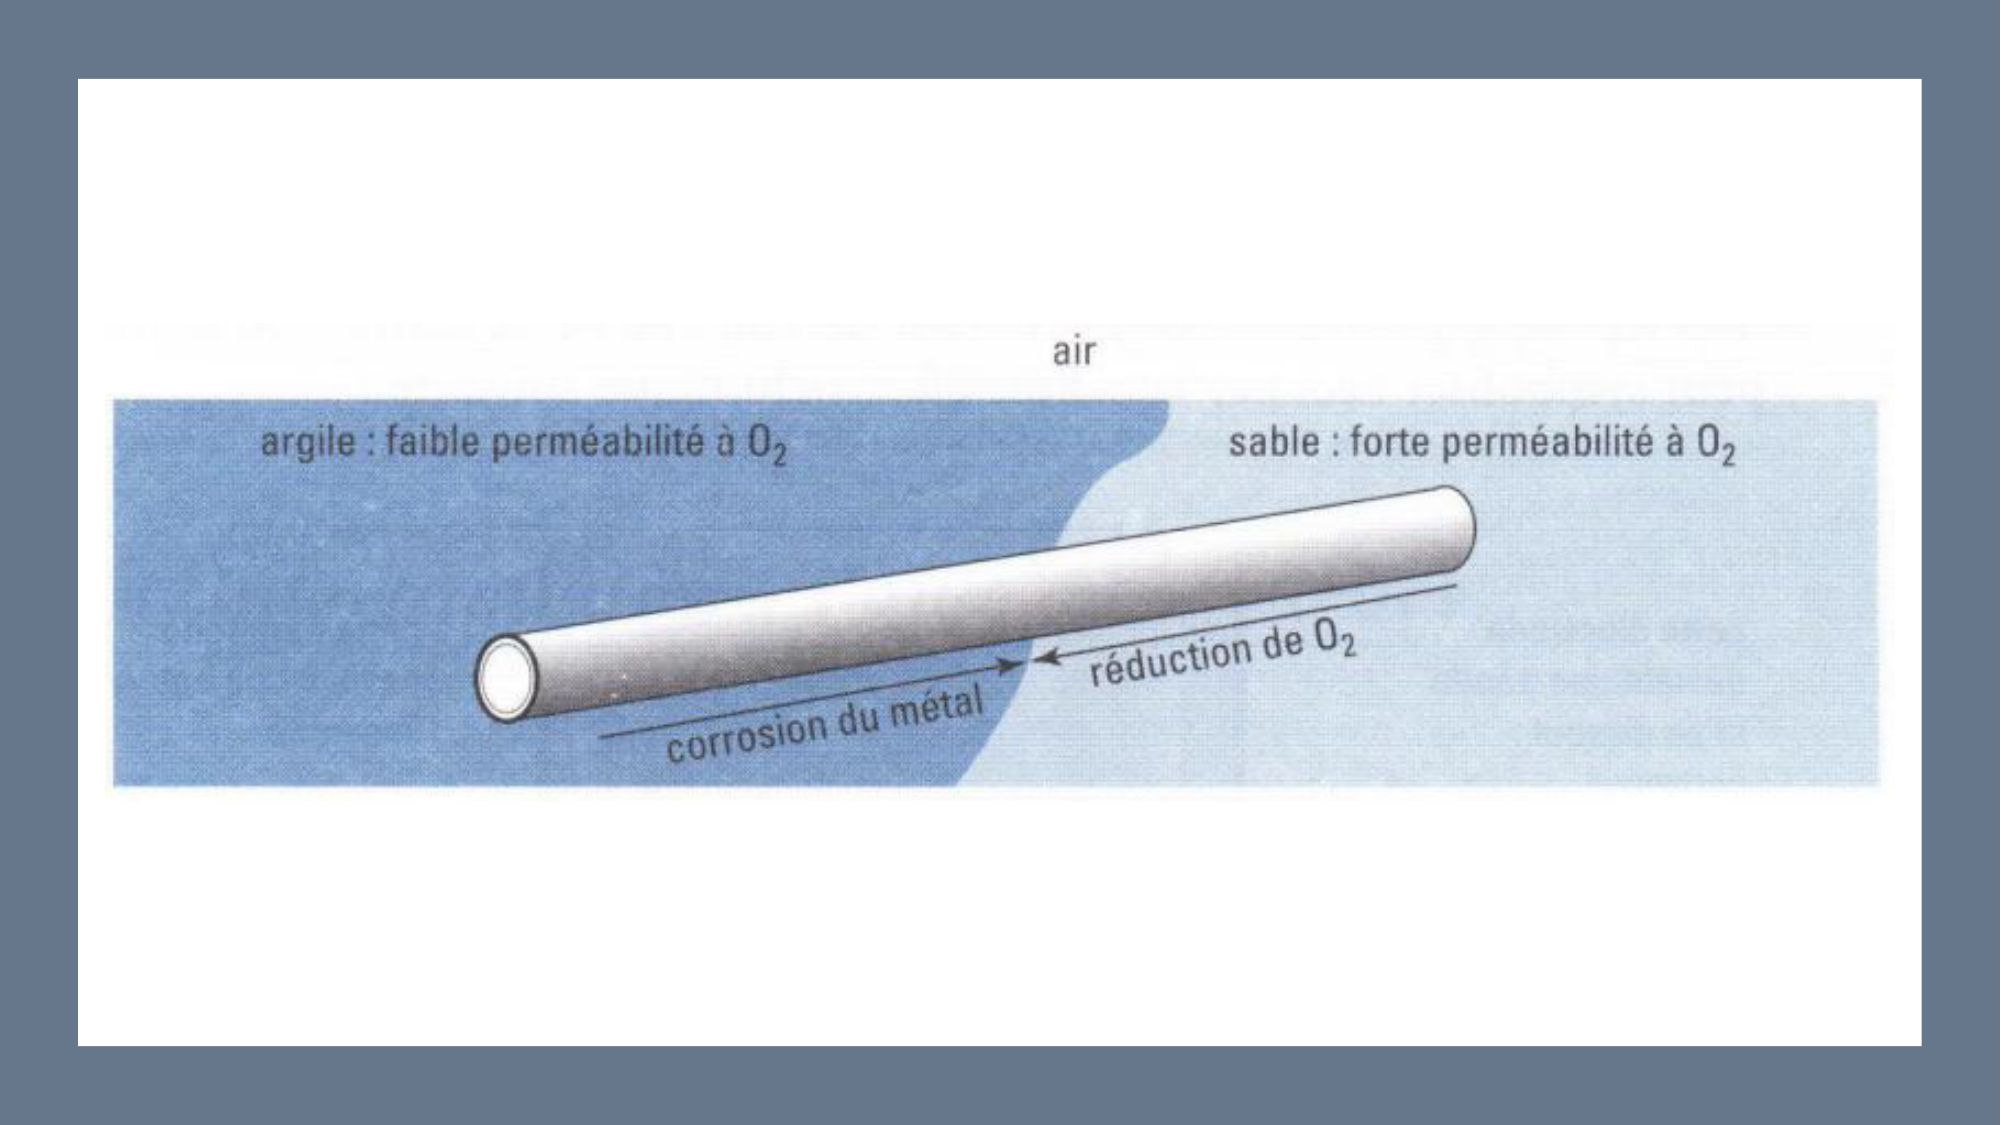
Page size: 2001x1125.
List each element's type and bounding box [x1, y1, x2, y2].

text_box [0, 0, 2000, 1125]
picture [105, 323, 1895, 802]
